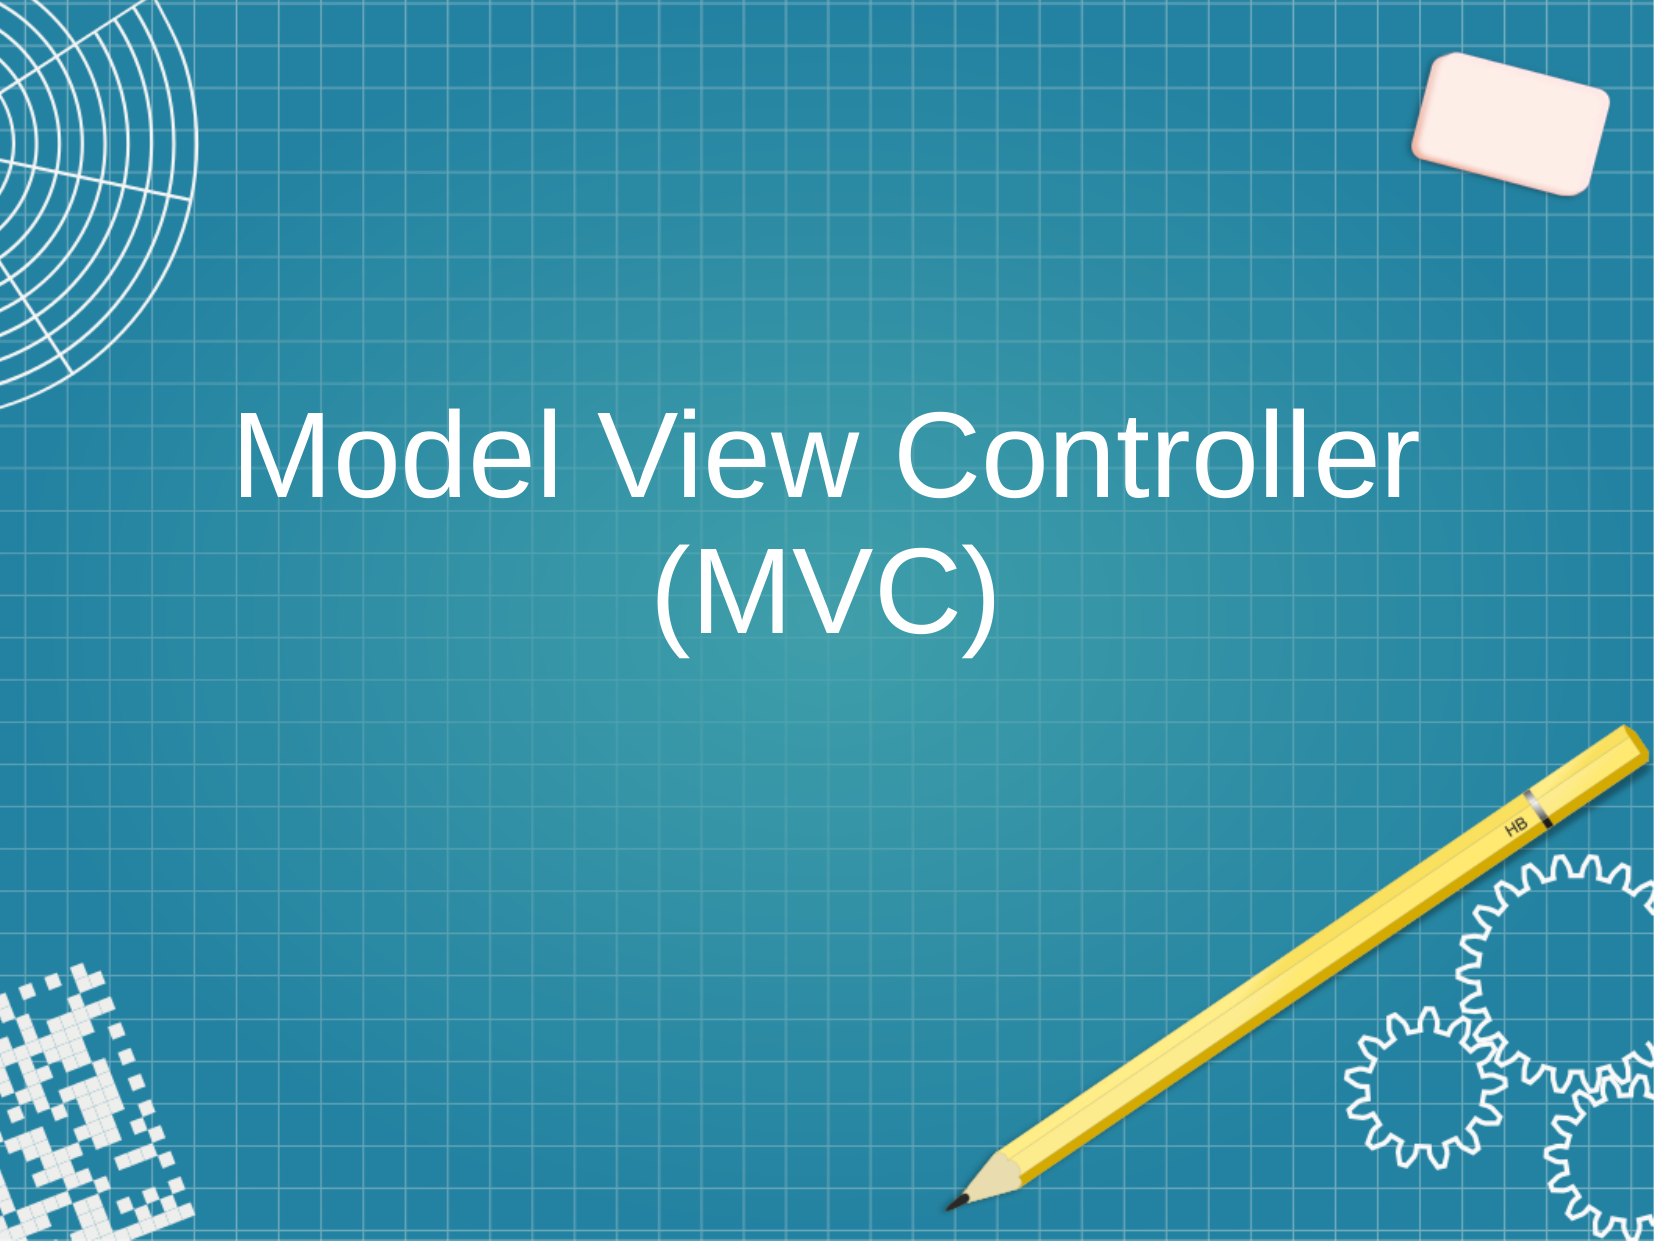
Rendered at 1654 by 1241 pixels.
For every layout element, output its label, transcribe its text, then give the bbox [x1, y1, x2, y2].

picture [0, 0, 1654, 1241]
title Model View Controller (MVC) [82, 0, 1571, 660]
